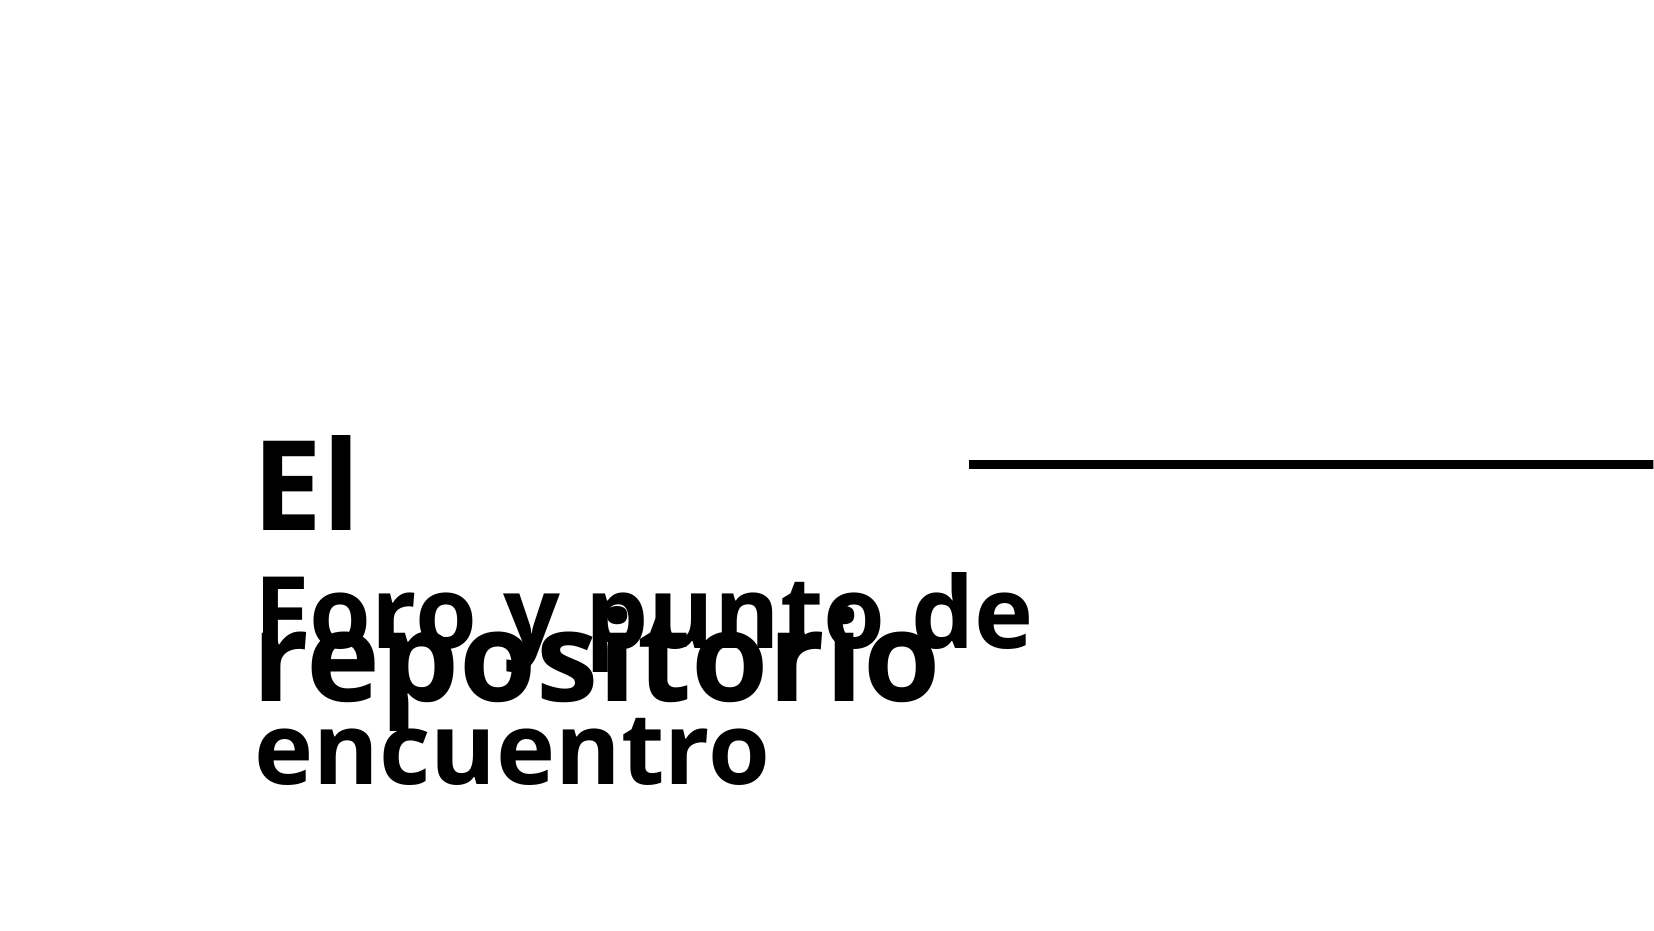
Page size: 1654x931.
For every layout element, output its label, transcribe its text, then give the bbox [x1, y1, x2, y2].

text_box El repositorio [237, 389, 1003, 541]
text_box Foro y punto de encuentro [240, 533, 1570, 931]
